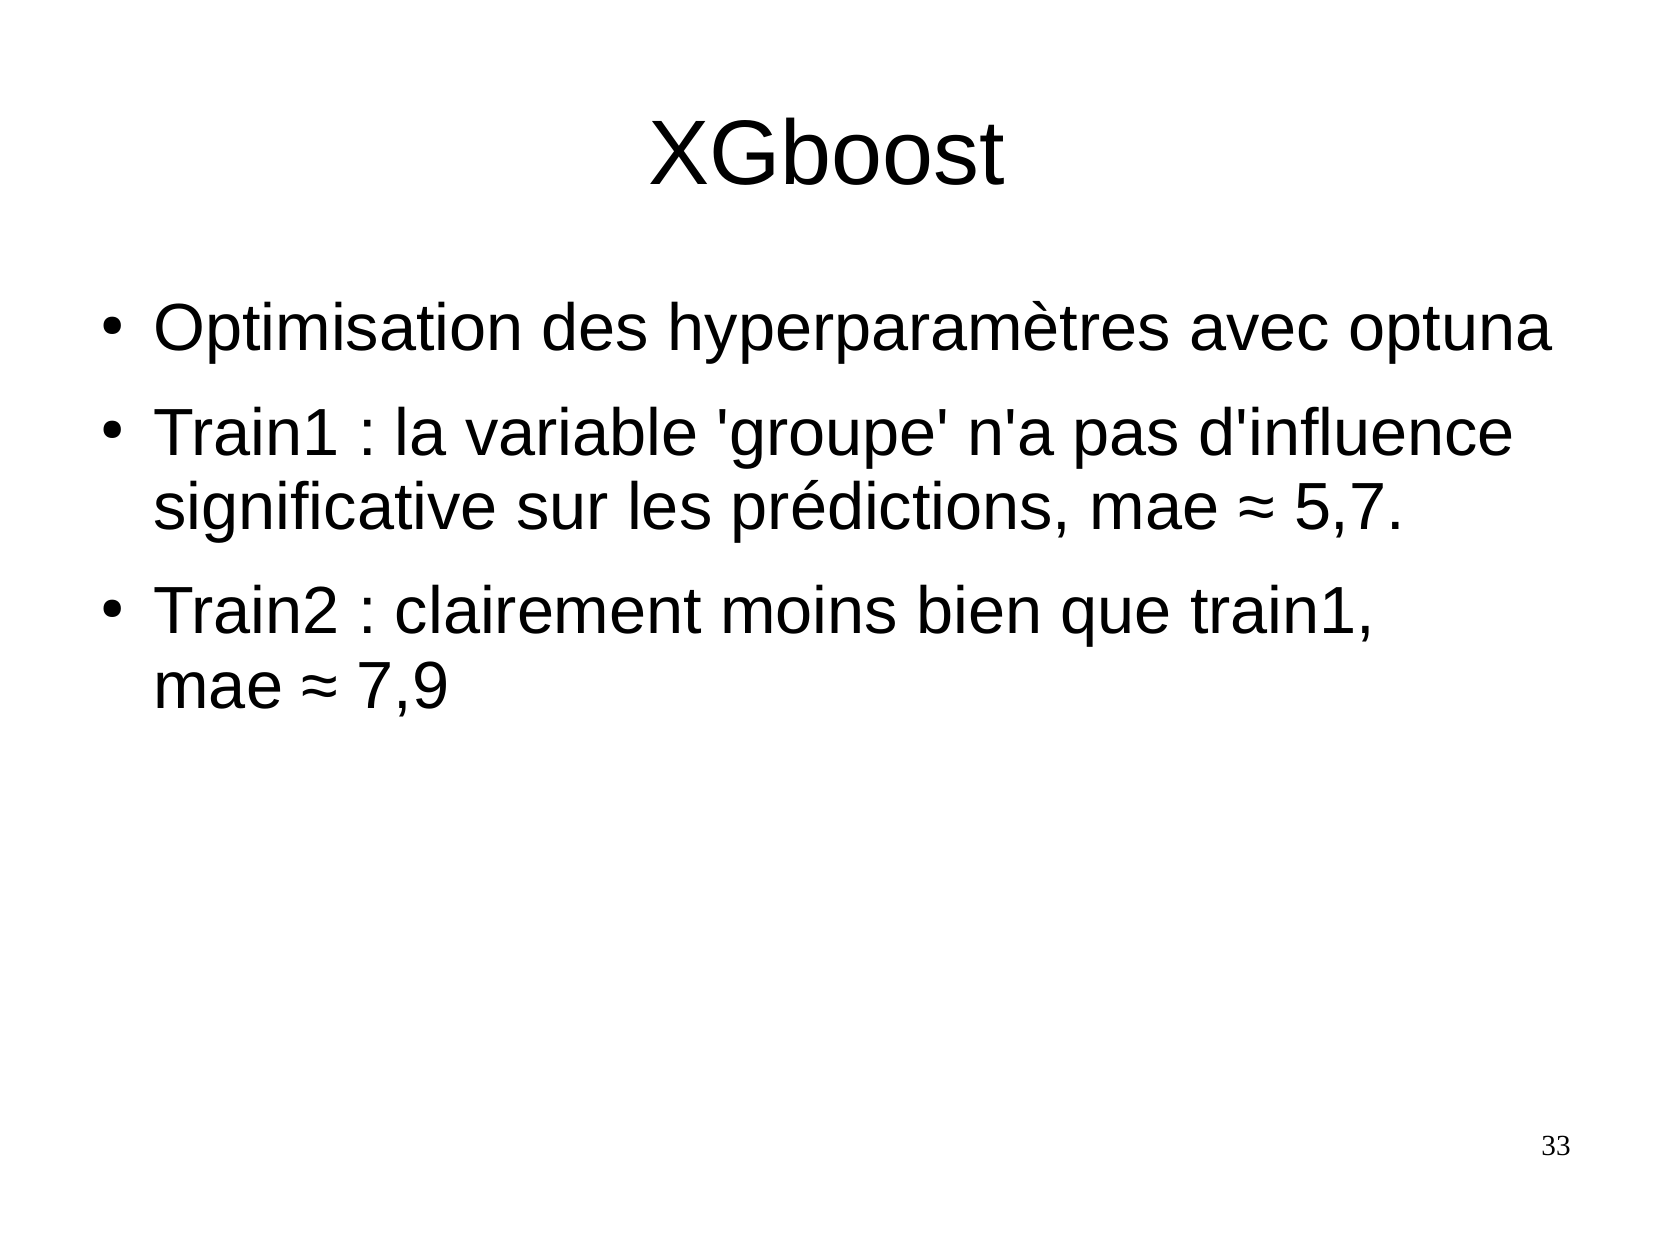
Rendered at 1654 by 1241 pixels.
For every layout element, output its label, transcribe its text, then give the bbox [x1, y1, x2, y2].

title XGboost [82, 49, 1571, 257]
list Optimisation des hyperparamètres avec optuna Train1 : la variable 'groupe' n'a pas d'influence significative sur les prédictions, mae ≈ 5,7. Train2 : clairement moins bien que train1, mae ≈ 7,9 [82, 290, 1571, 1109]
